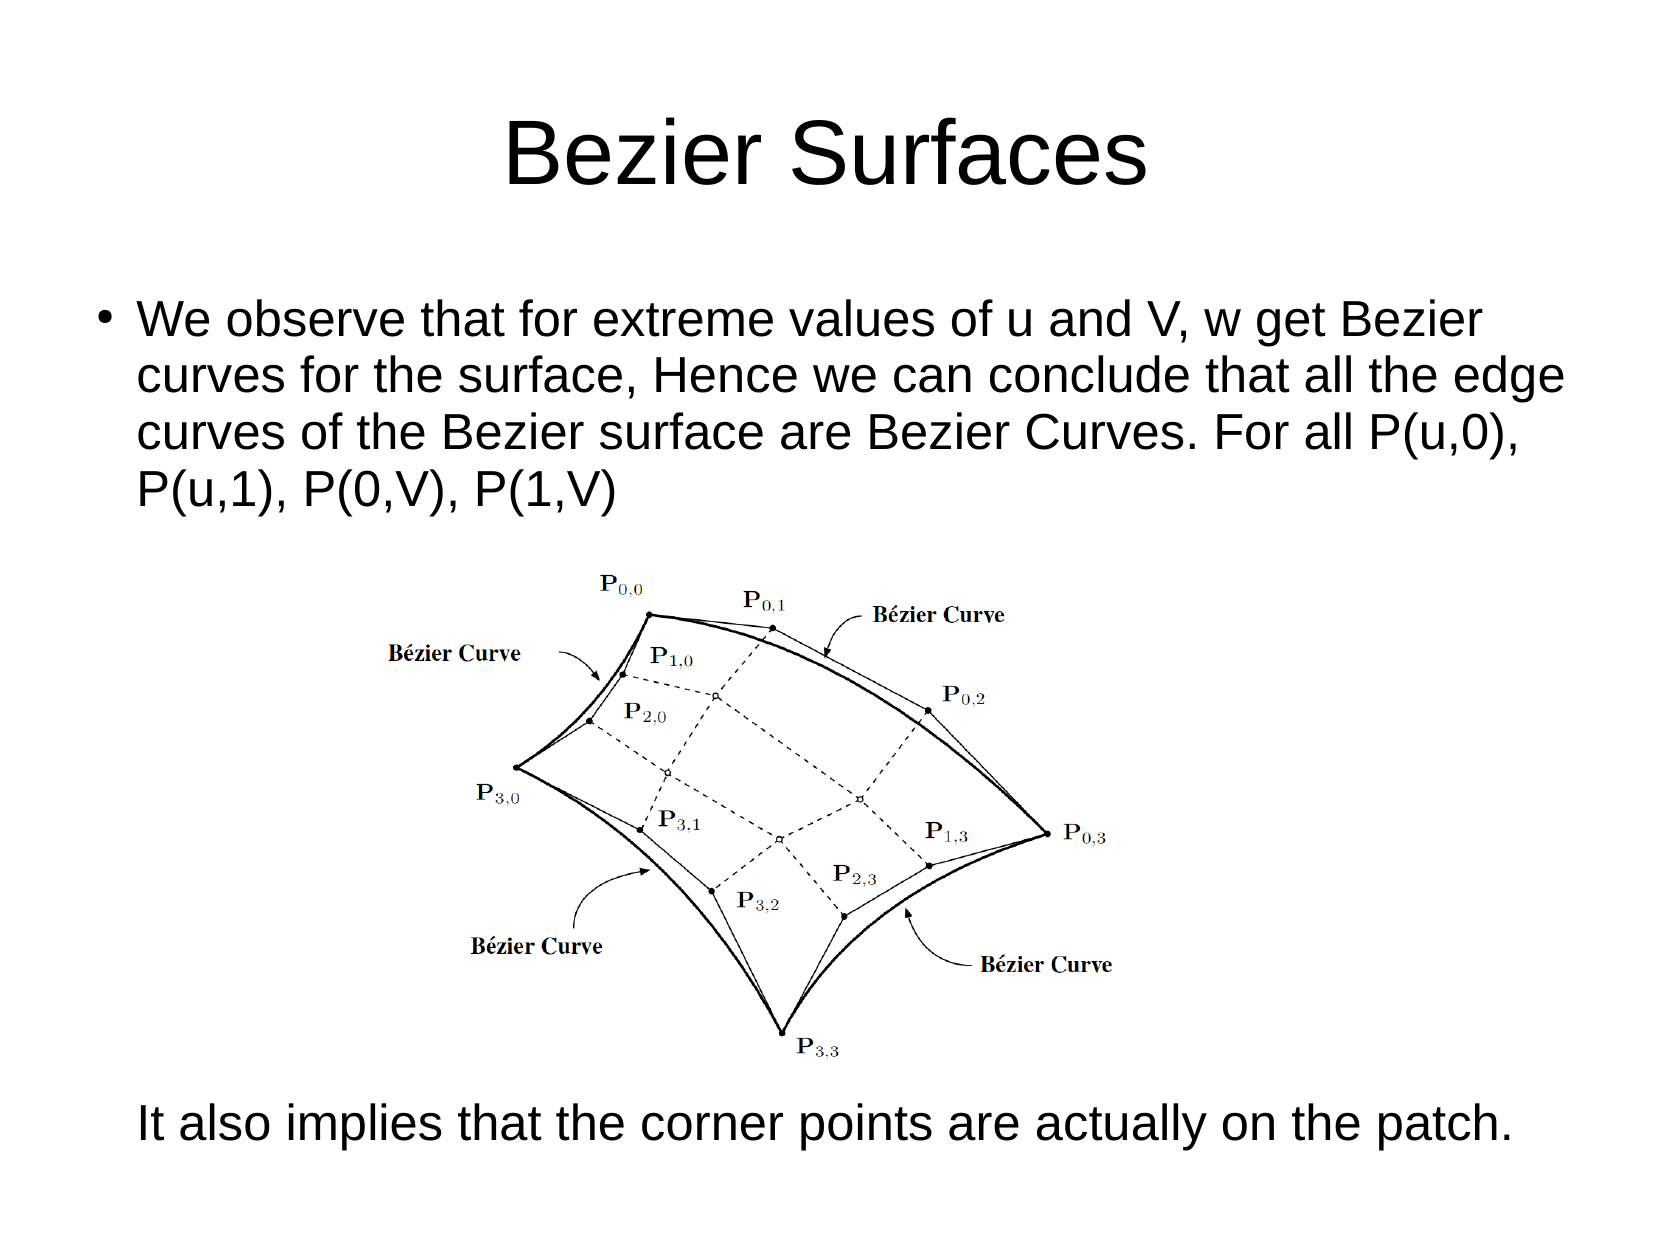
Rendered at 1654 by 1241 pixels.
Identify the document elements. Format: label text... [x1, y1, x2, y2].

picture [375, 554, 1156, 1064]
title Bezier Surfaces [82, 49, 1571, 257]
list We observe that for extreme values of u and V, w get Bezier curves for the surface, Hence we can conclude that all the edge curves of the Bezier surface are Bezier Curves. For all P(u,0), P(u,1), P(0,V), P(1,V) It also implies that the corner points are actually on the patch. [82, 290, 1571, 1156]
